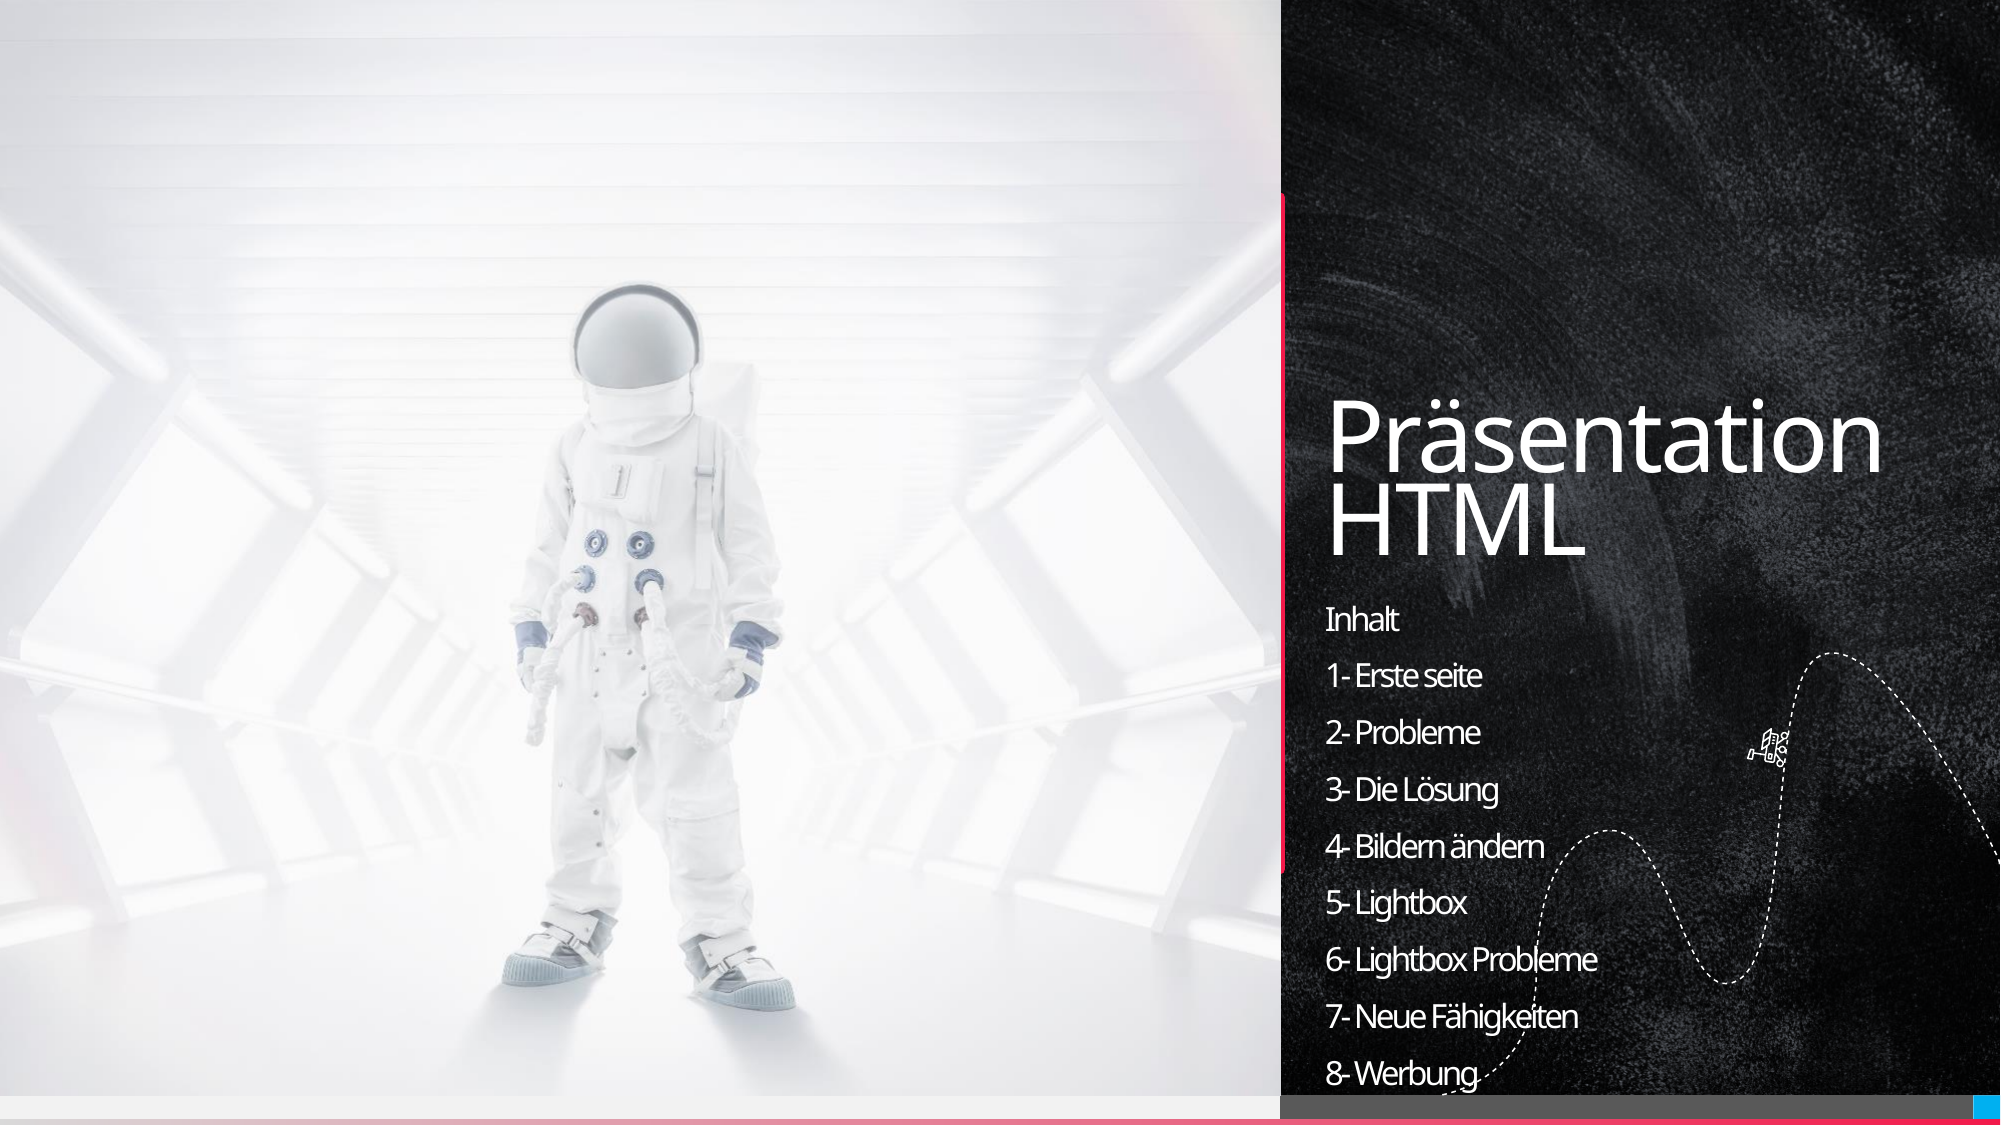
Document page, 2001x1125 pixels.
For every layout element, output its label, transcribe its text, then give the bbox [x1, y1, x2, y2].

title Präsentation HTML [1324, 321, 1942, 576]
text_box [1746, 728, 1789, 768]
subtitle Inhalt 1- Erste seite 2- Probleme 3- Die Lösung 4- Bildern ändern 5- Lightbox 6- Lightbox Probleme 7- Neue Fähigkeiten 8- Werbung [1324, 602, 1942, 1000]
picture [0, 0, 1281, 1096]
